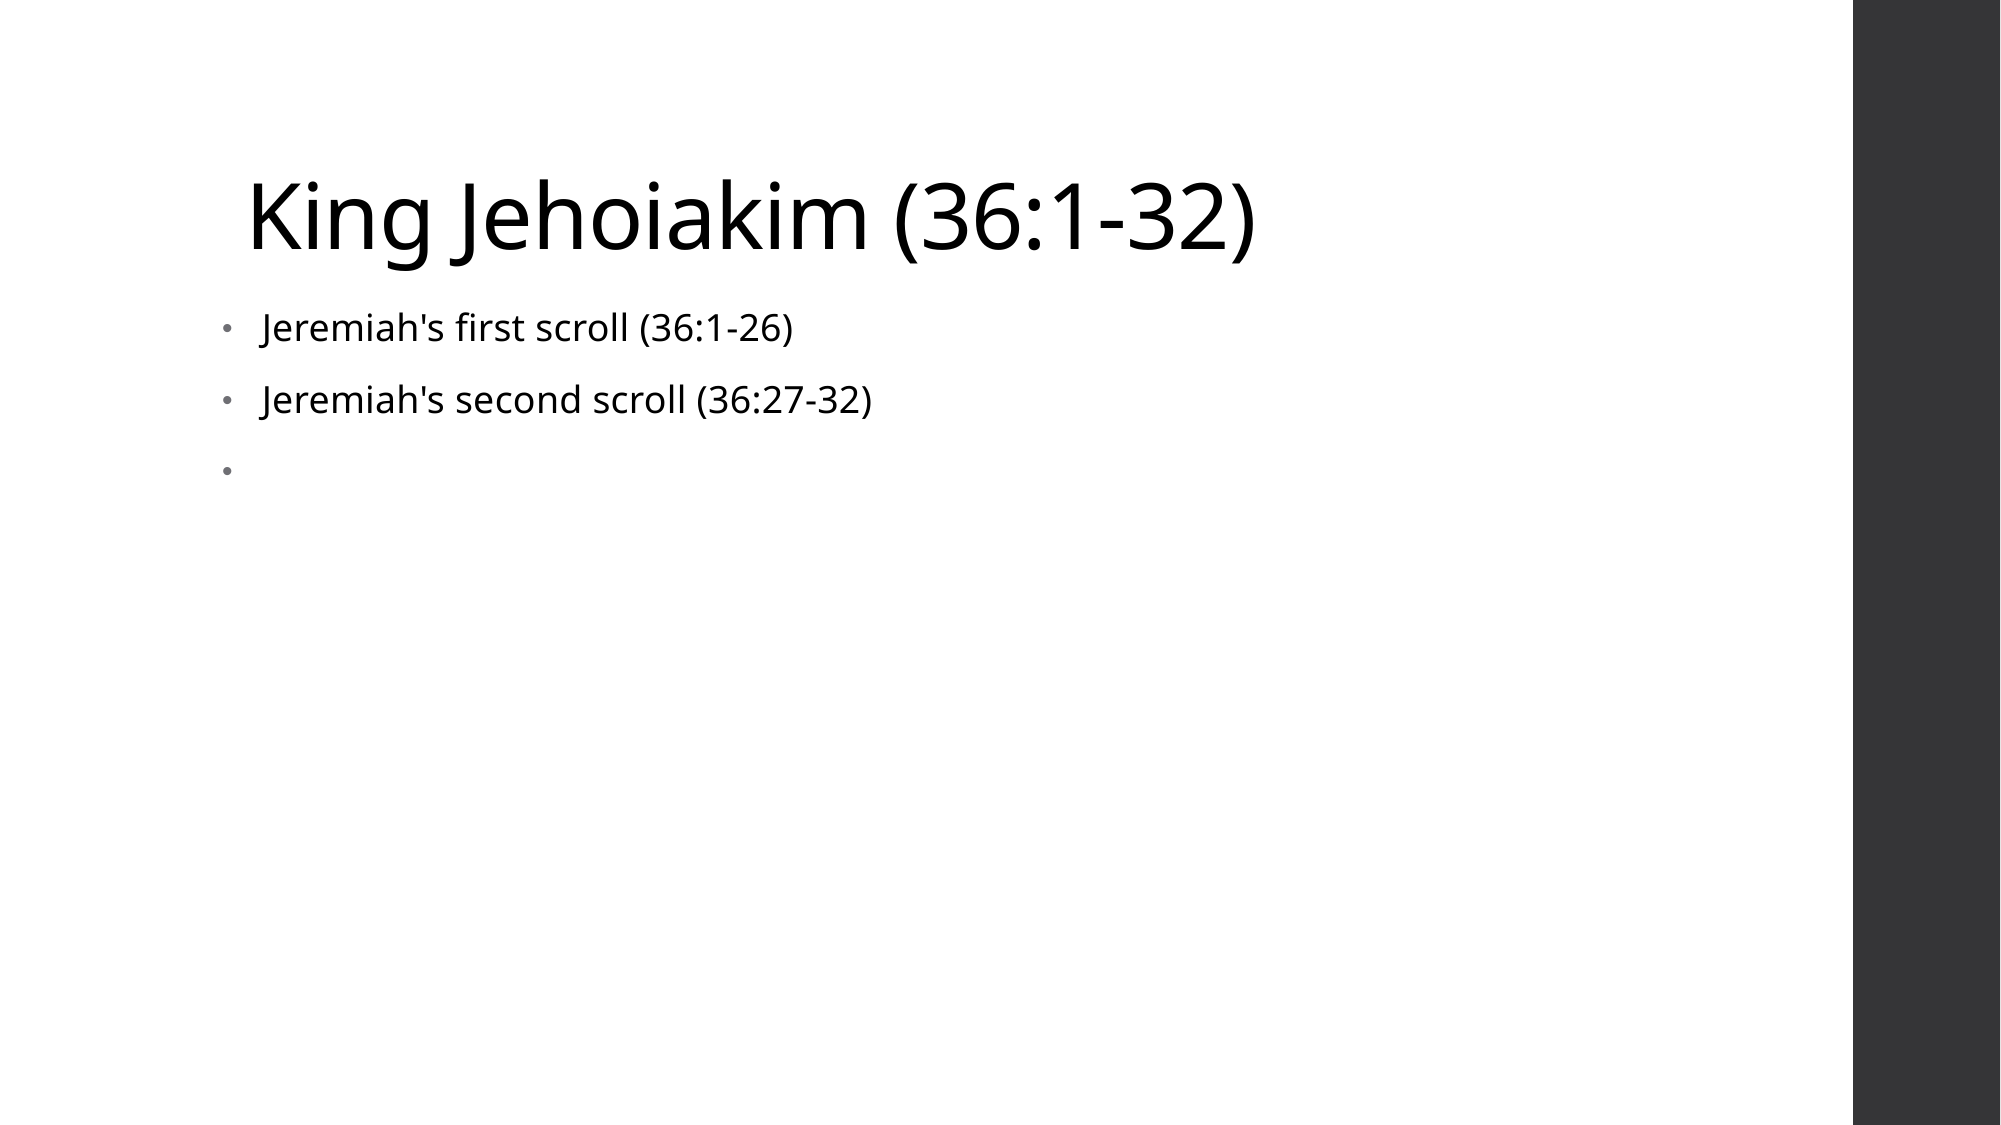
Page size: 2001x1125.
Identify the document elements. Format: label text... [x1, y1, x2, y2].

list Jeremiah's first scroll (36:1-26) Jeremiah's second scroll (36:27-32) [206, 299, 1617, 1014]
title King Jehoiakim (36:1-32) [206, 60, 1797, 278]
